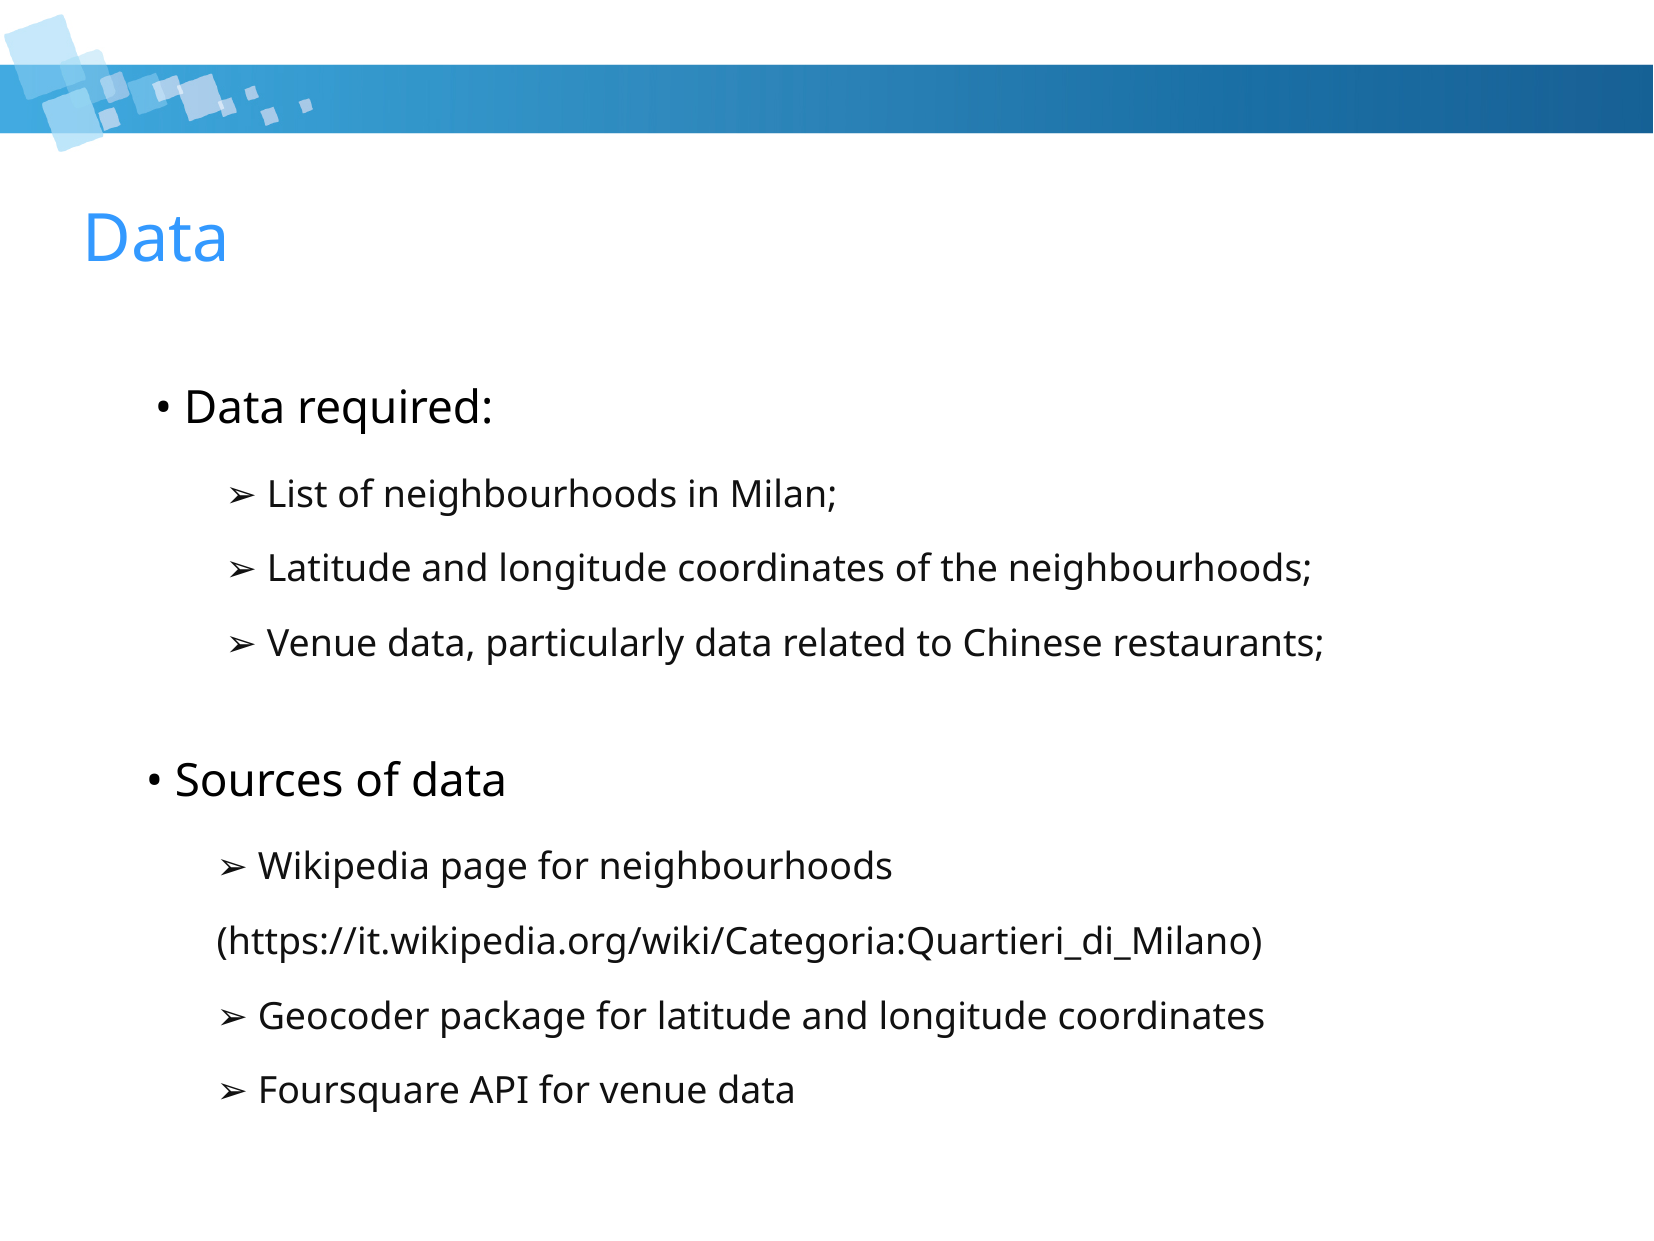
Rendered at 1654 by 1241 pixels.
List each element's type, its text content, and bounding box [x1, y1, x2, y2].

list • Data required: ➢ List of neighbourhoods in Milan; ➢ Latitude and longitude coordinates of the neighbourhoods; ➢ Venue data, particularly data related to Chinese restaurants; [83, 375, 1573, 678]
title Data [82, 139, 1571, 332]
list • Sources of data ➢ Wikipedia page for neighbourhoods (https://it.wikipedia.org/wiki/Categoria:Quartieri_di_Milano) ➢ Geocoder package for latitude and longitude coordinates ➢ Foursquare API for venue data [75, 747, 1564, 1076]
picture [0, 0, 1653, 1238]
